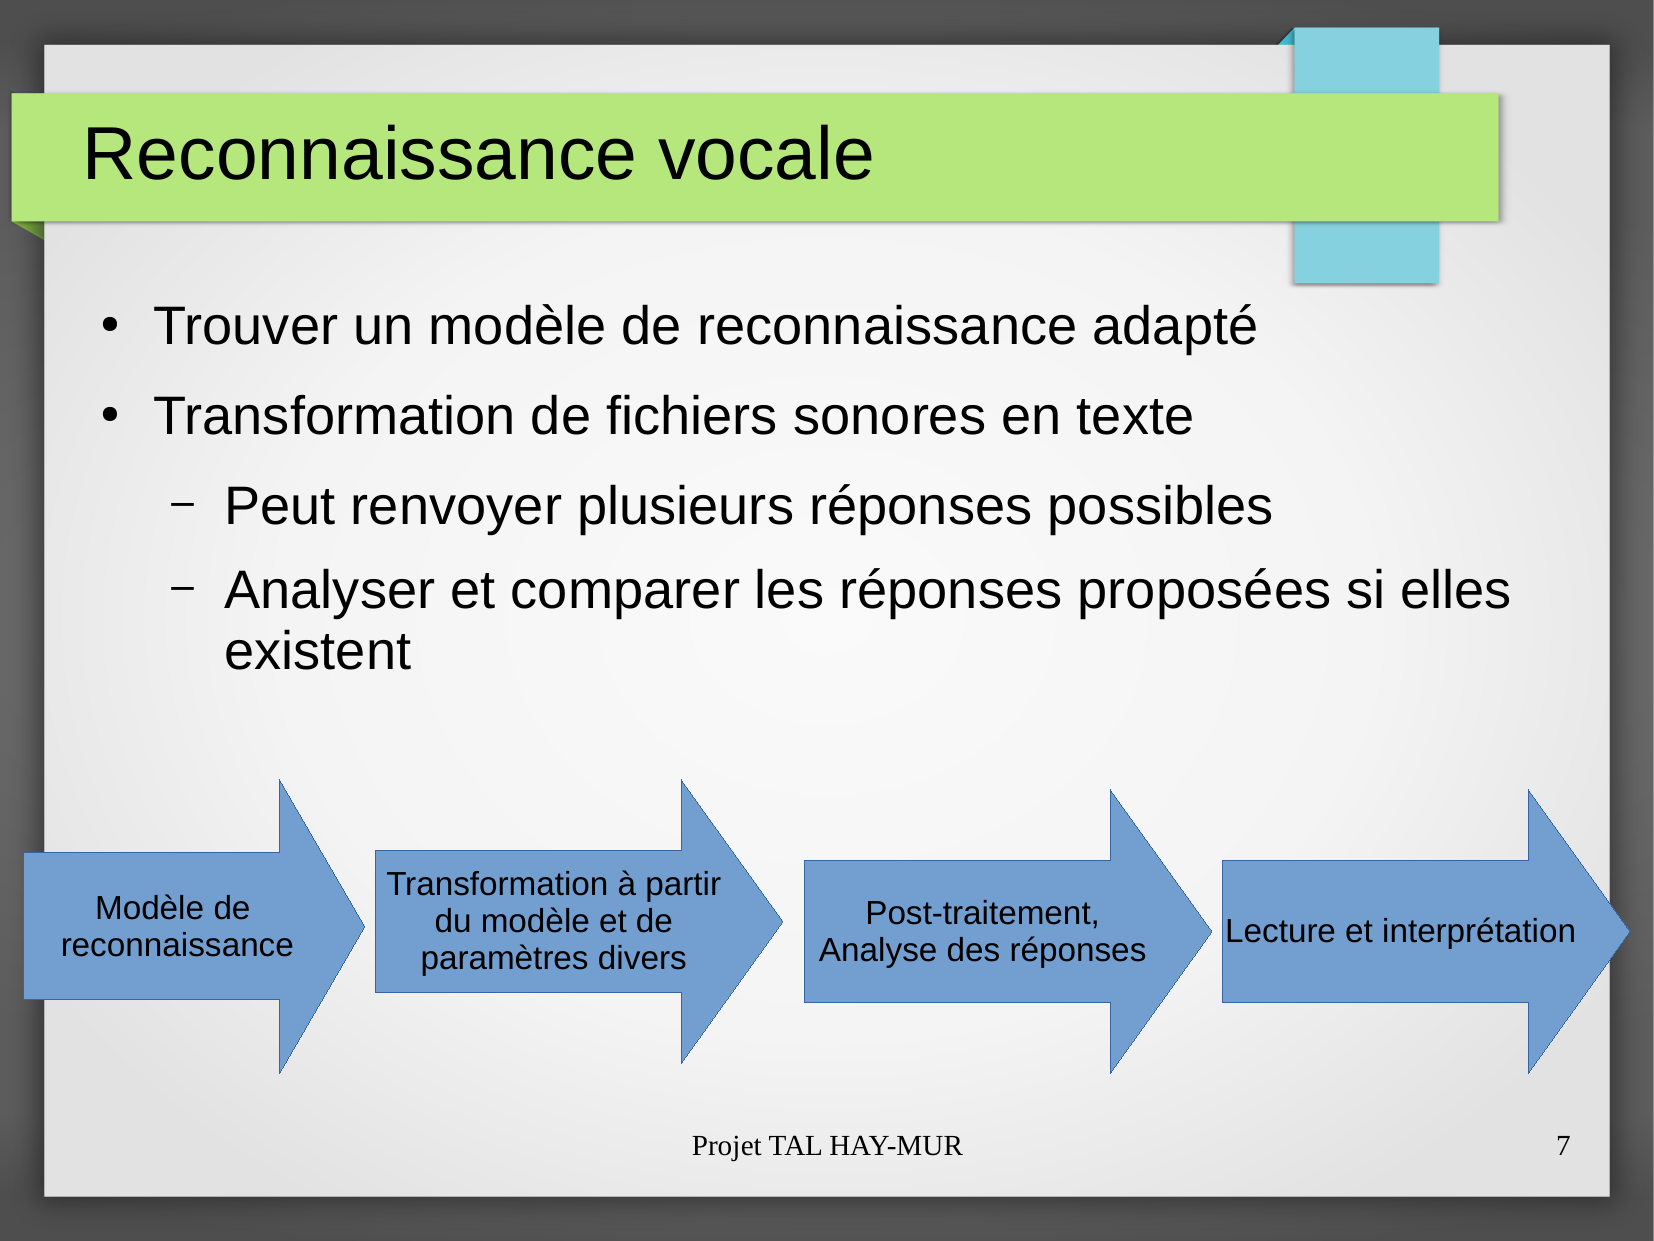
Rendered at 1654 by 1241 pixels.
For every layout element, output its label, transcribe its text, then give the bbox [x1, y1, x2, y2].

list Trouver un modèle de reconnaissance adapté Transformation de fichiers sonores en texte Peut renvoyer plusieurs réponses possibles Analyser et comparer les réponses proposées si elles existent [82, 295, 1571, 1015]
text_box Post-traitement, Analyse des réponses [804, 789, 1212, 1074]
title Reconnaissance vocale [82, 94, 1264, 213]
text_box Modèle de reconnaissance [23, 779, 365, 1074]
text_box Lecture et interprétation [1222, 789, 1631, 1074]
text_box Transformation à partir du modèle et de paramètres divers [375, 779, 783, 1064]
picture [0, 0, 1654, 1241]
